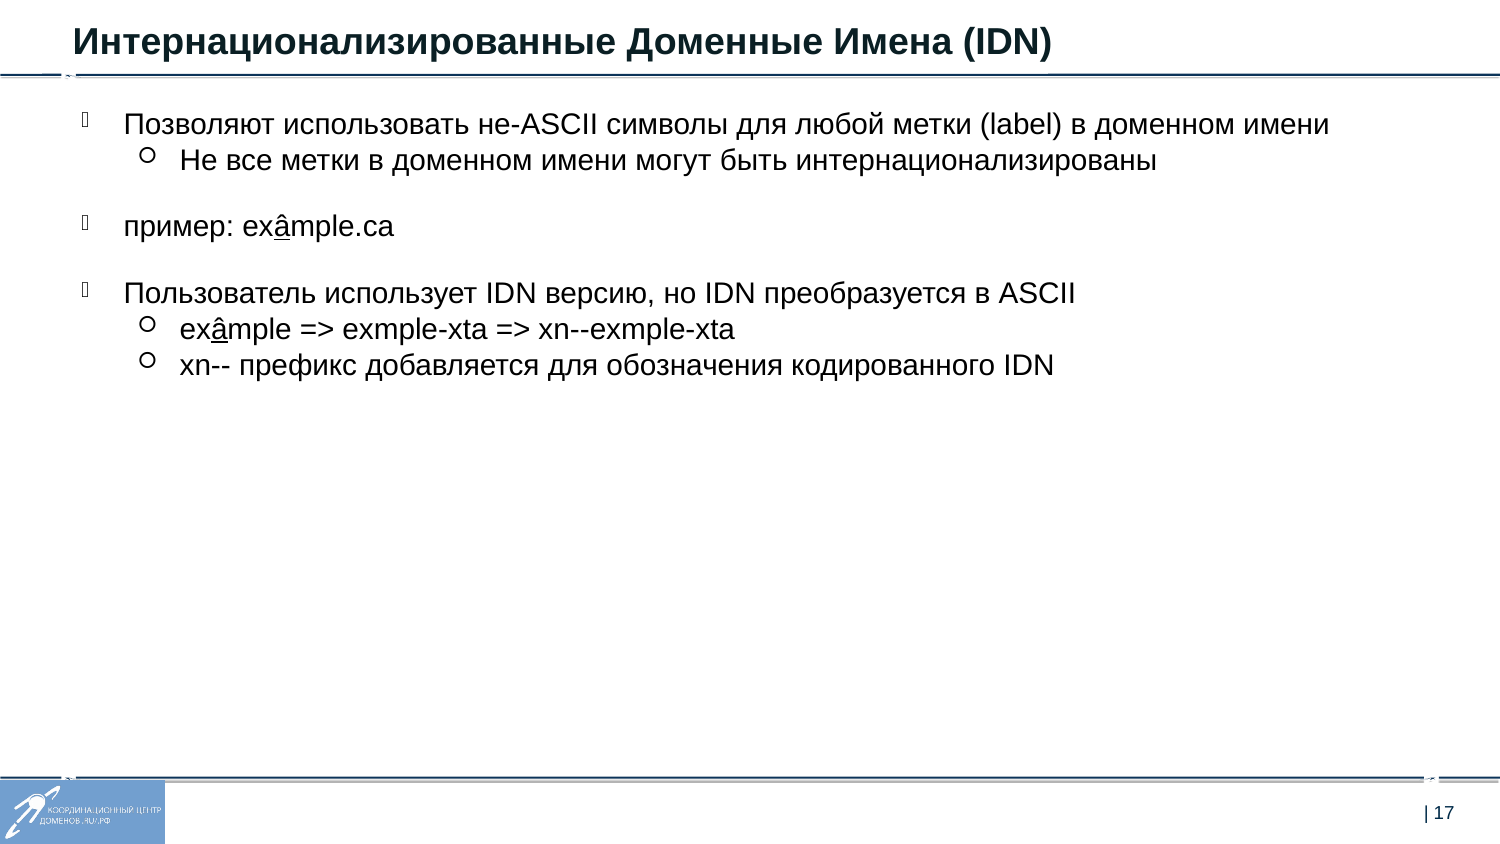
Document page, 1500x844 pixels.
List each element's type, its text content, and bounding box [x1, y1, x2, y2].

list Позволяют использовать не-ASCII символы для любой метки (label) в доменном имени Не все метки в доменном имени могут быть интернационализированы пример: exâmple.ca Пользователь использует IDN версию, но IDN преобразуется в ASCII exâmple => exmple-xta => xn--exmple-xta xn-- префикс добавляется для обозначения кодированного IDN [70, 93, 1368, 656]
title Интернационализированные Доменные Имена (IDN) [61, 5, 1376, 62]
picture [0, 779, 166, 844]
